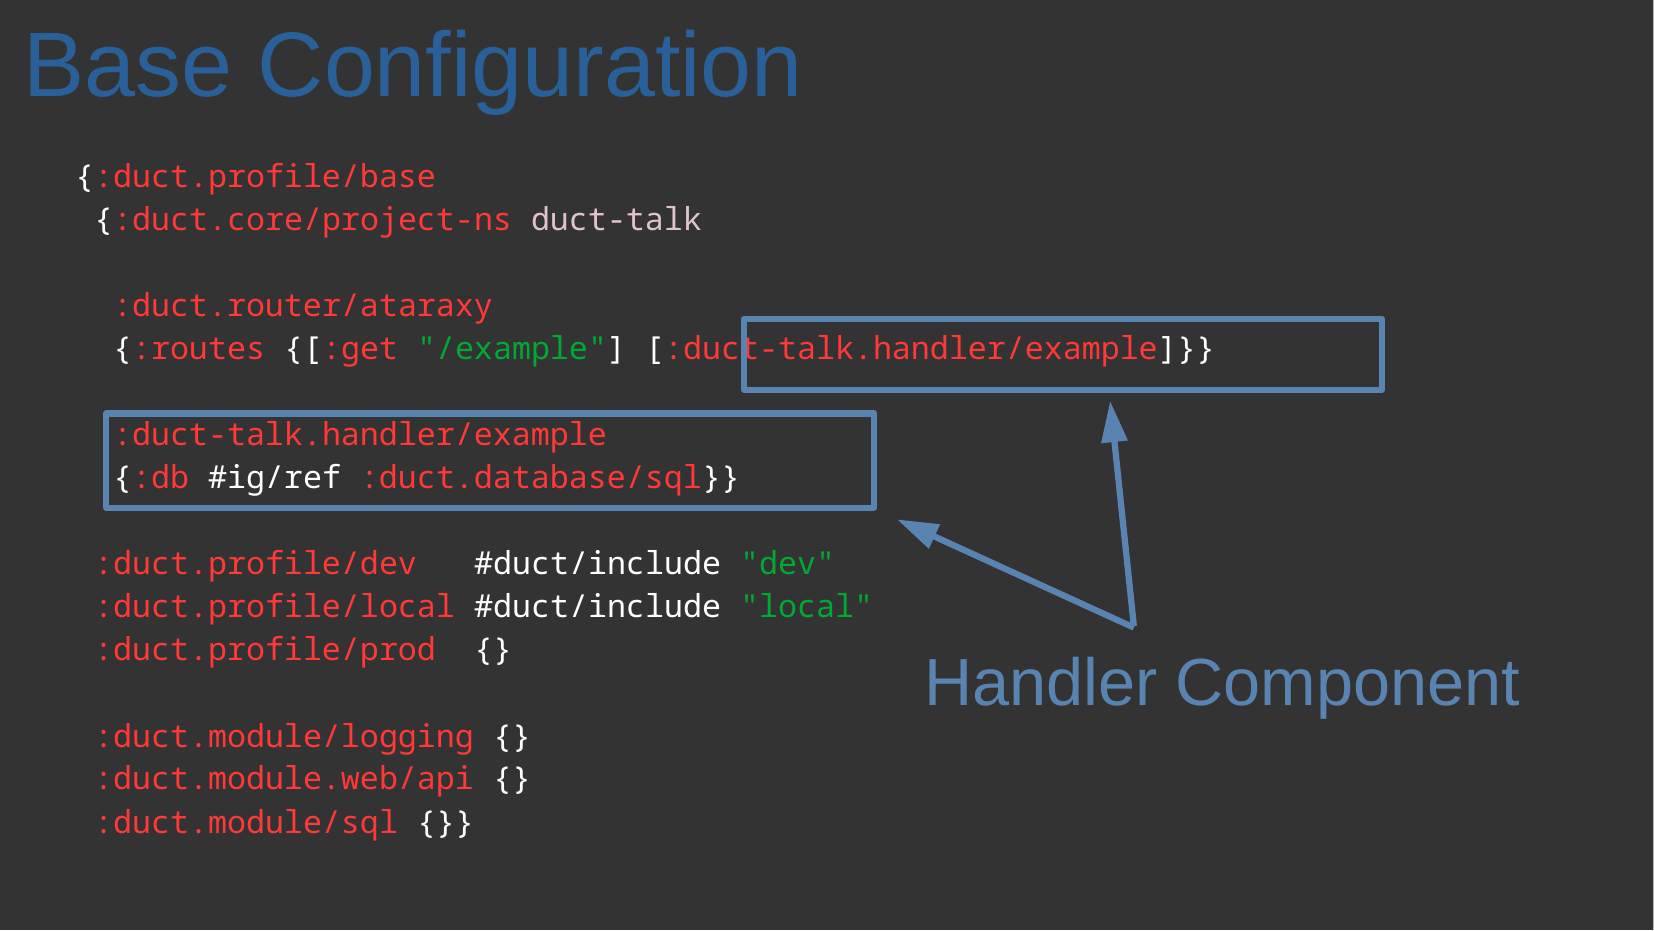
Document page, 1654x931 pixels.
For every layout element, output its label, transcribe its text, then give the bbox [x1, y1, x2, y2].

title Base Configuration [23, 11, 1589, 119]
text_box Handler Component [909, 637, 1548, 756]
list {:duct.profile/base {:duct.core/project-ns duct-talk :duct.router/ataraxy {:routes {[:get "/example"] [:duct-talk.handler/example]}} :duct-talk.handler/example {:db #ig/ref :duct.database/sql}} :duct.profile/dev #duct/include "dev" :duct.profile/local #duct/include "local" :duct.profile/prod {} :duct.module/logging {} :duct.module.web/api {} :duct.module/sql {}} [75, 153, 1564, 851]
